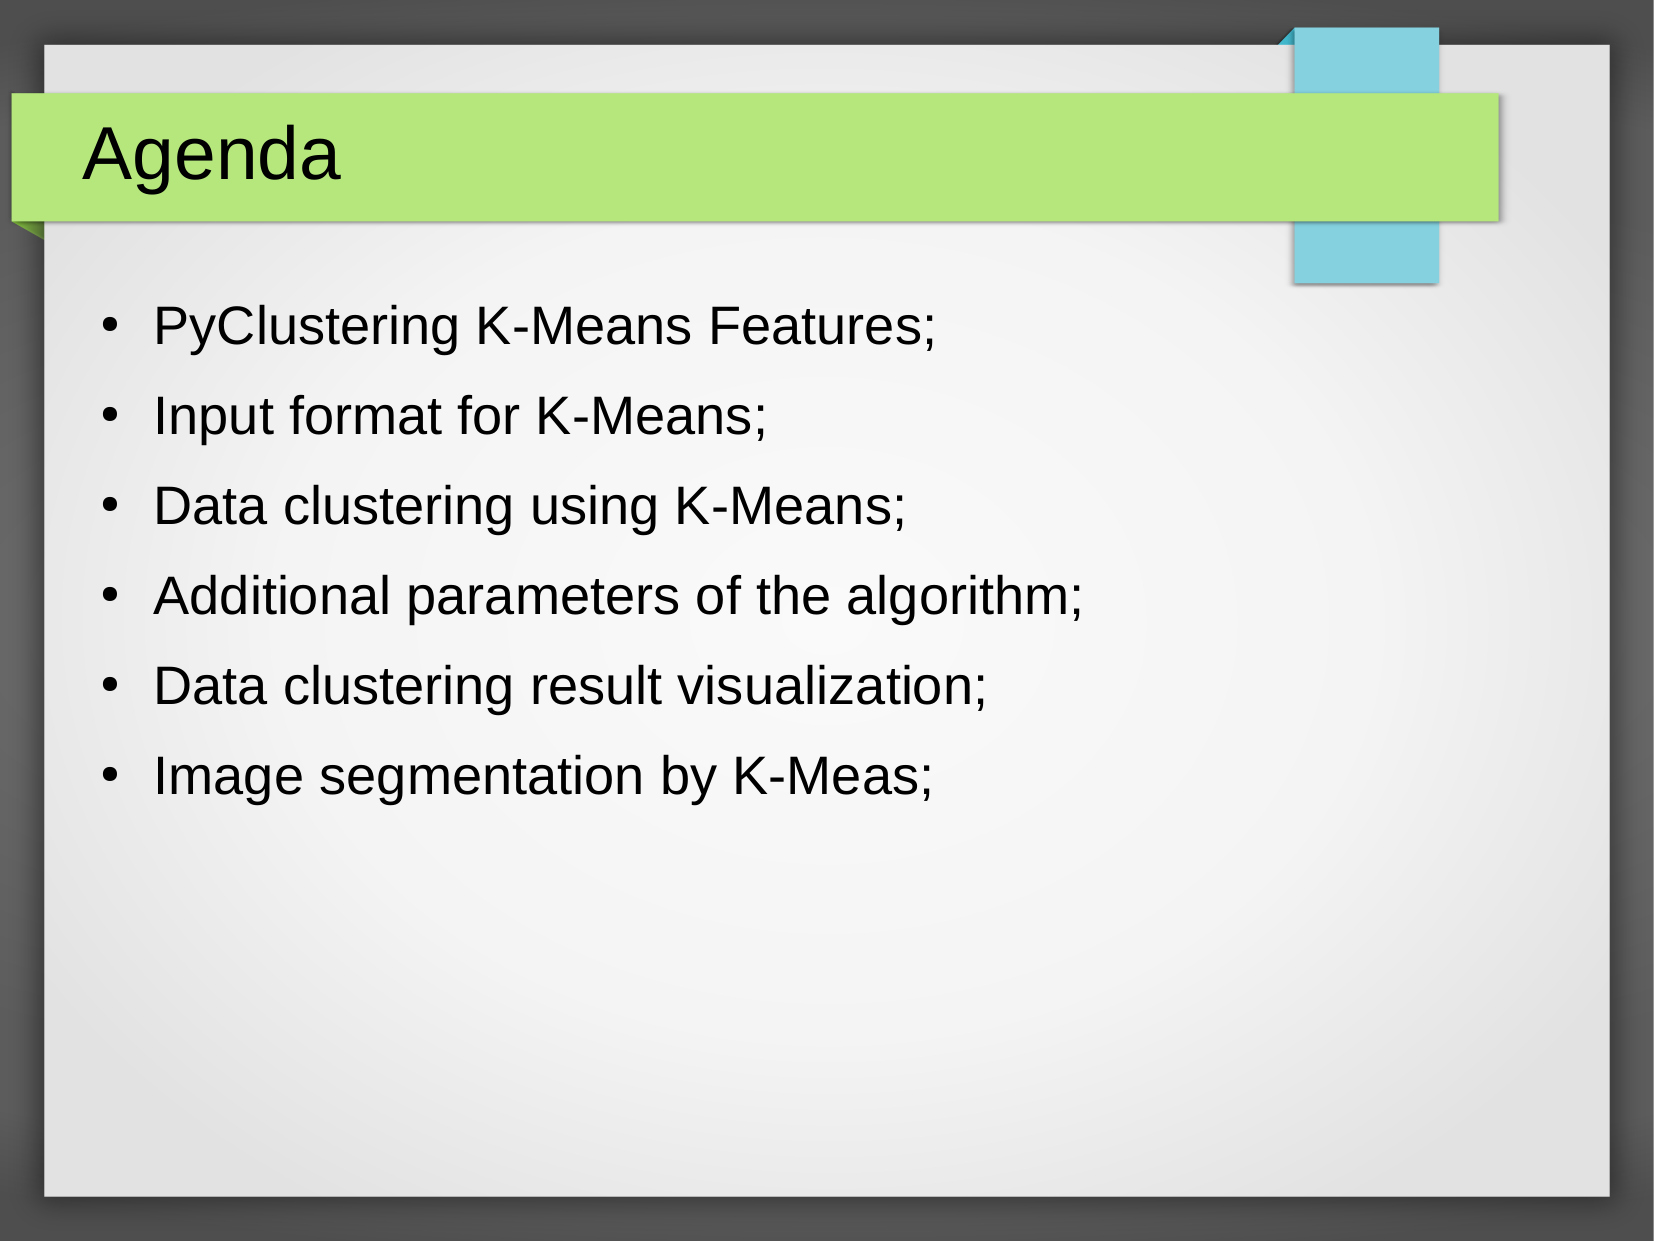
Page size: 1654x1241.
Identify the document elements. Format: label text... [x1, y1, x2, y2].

list PyClustering K-Means Features; Input format for K-Means; Data clustering using K-Means; Additional parameters of the algorithm; Data clustering result visualization; Image segmentation by K-Meas; [82, 295, 1571, 1015]
picture [0, 0, 1654, 1241]
title Agenda [82, 94, 1264, 213]
